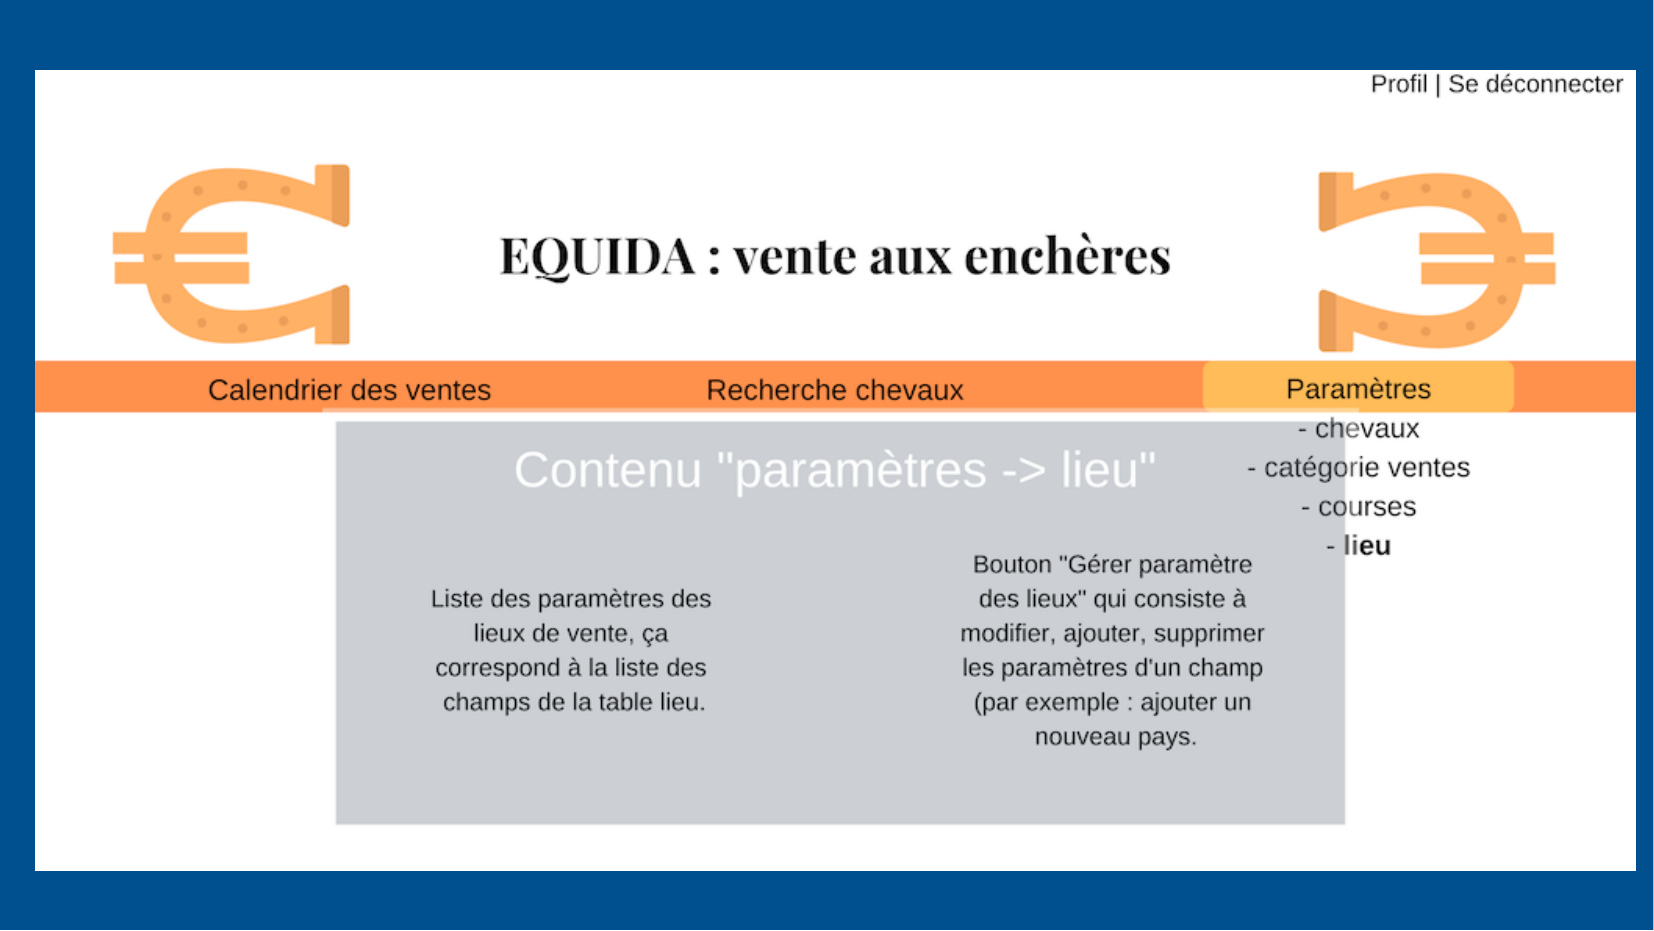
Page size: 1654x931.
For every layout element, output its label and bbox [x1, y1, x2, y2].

picture [35, 70, 1636, 871]
